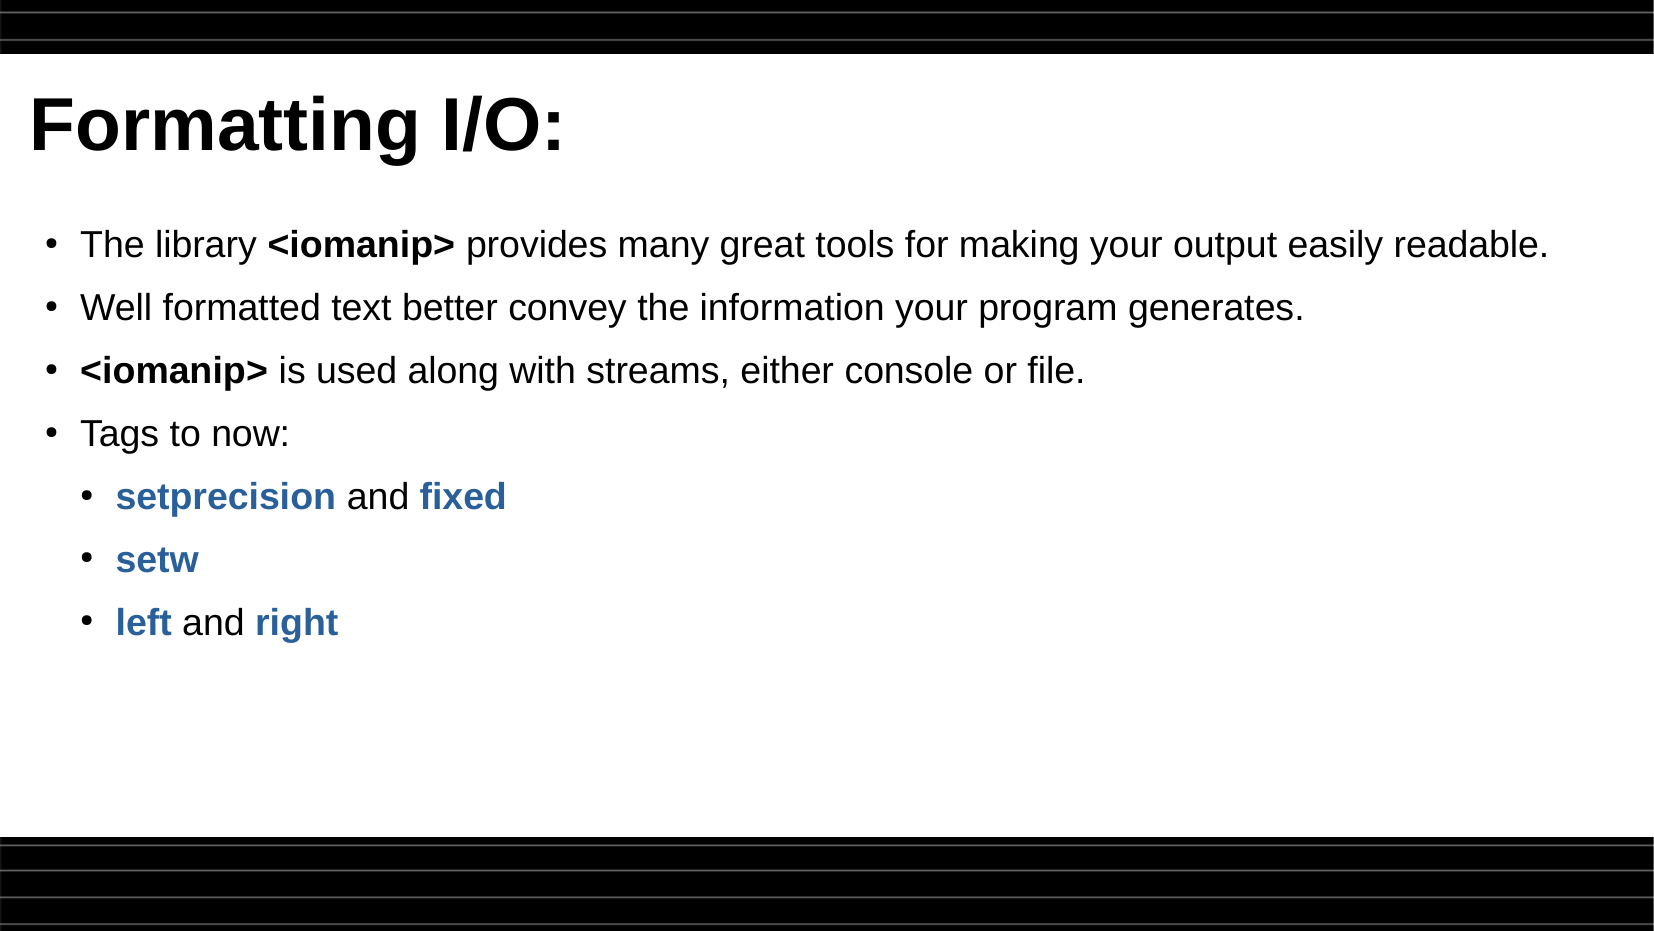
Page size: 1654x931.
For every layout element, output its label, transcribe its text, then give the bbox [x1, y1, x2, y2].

picture [0, 0, 1654, 54]
picture [0, 837, 1654, 931]
text_box Formatting I/O: [15, 75, 1591, 174]
text_box The library <iomanip> provides many great tools for making your output easily readable. Well formatted text better convey the information your program generates. <iomanip> is used along with streams, either console or file. Tags to now: setprecision and fixed setw left and right [30, 195, 1576, 777]
